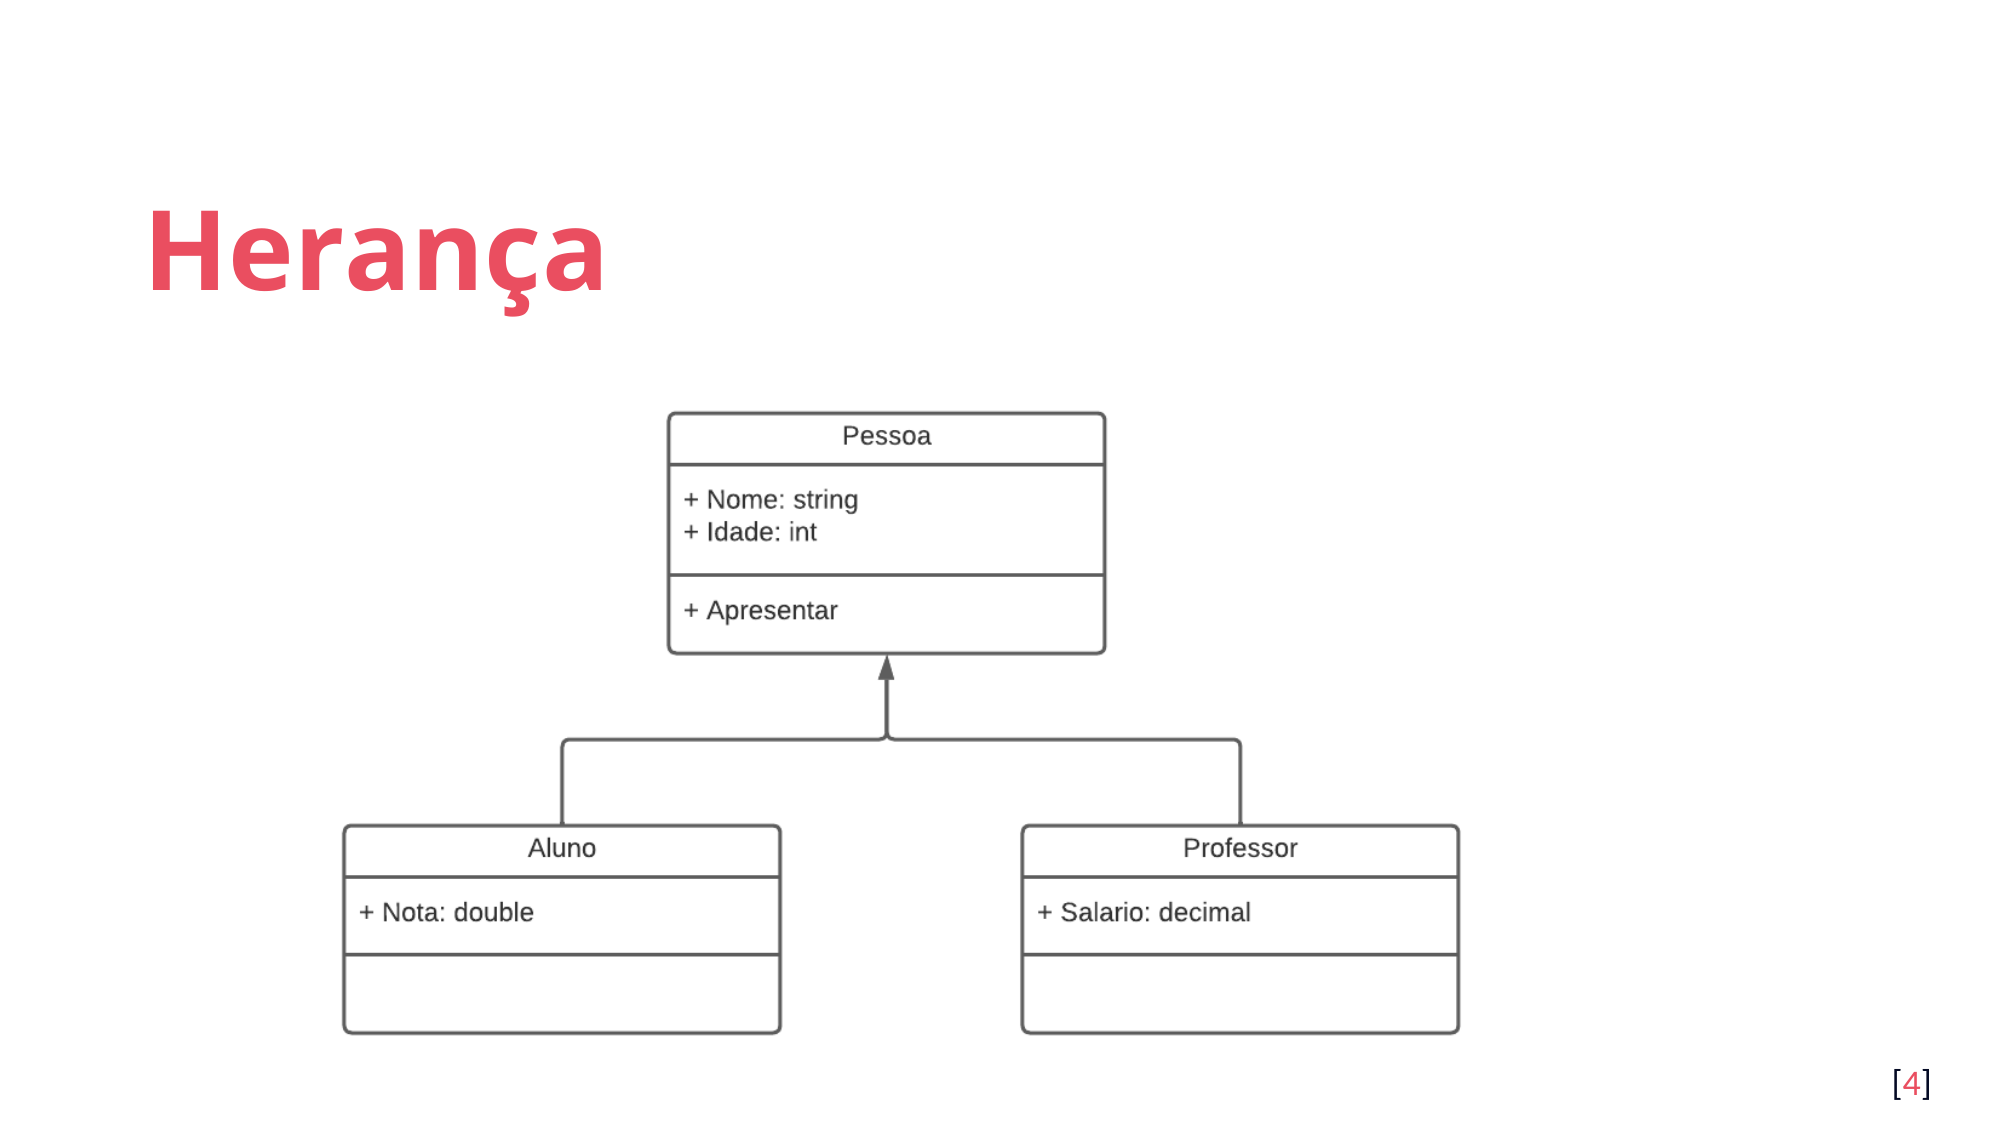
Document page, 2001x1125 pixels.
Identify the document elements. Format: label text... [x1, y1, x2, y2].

slide_number [4] [1871, 1038, 1992, 1125]
picture [262, 355, 1541, 1090]
text_box Herança [123, 139, 1878, 324]
